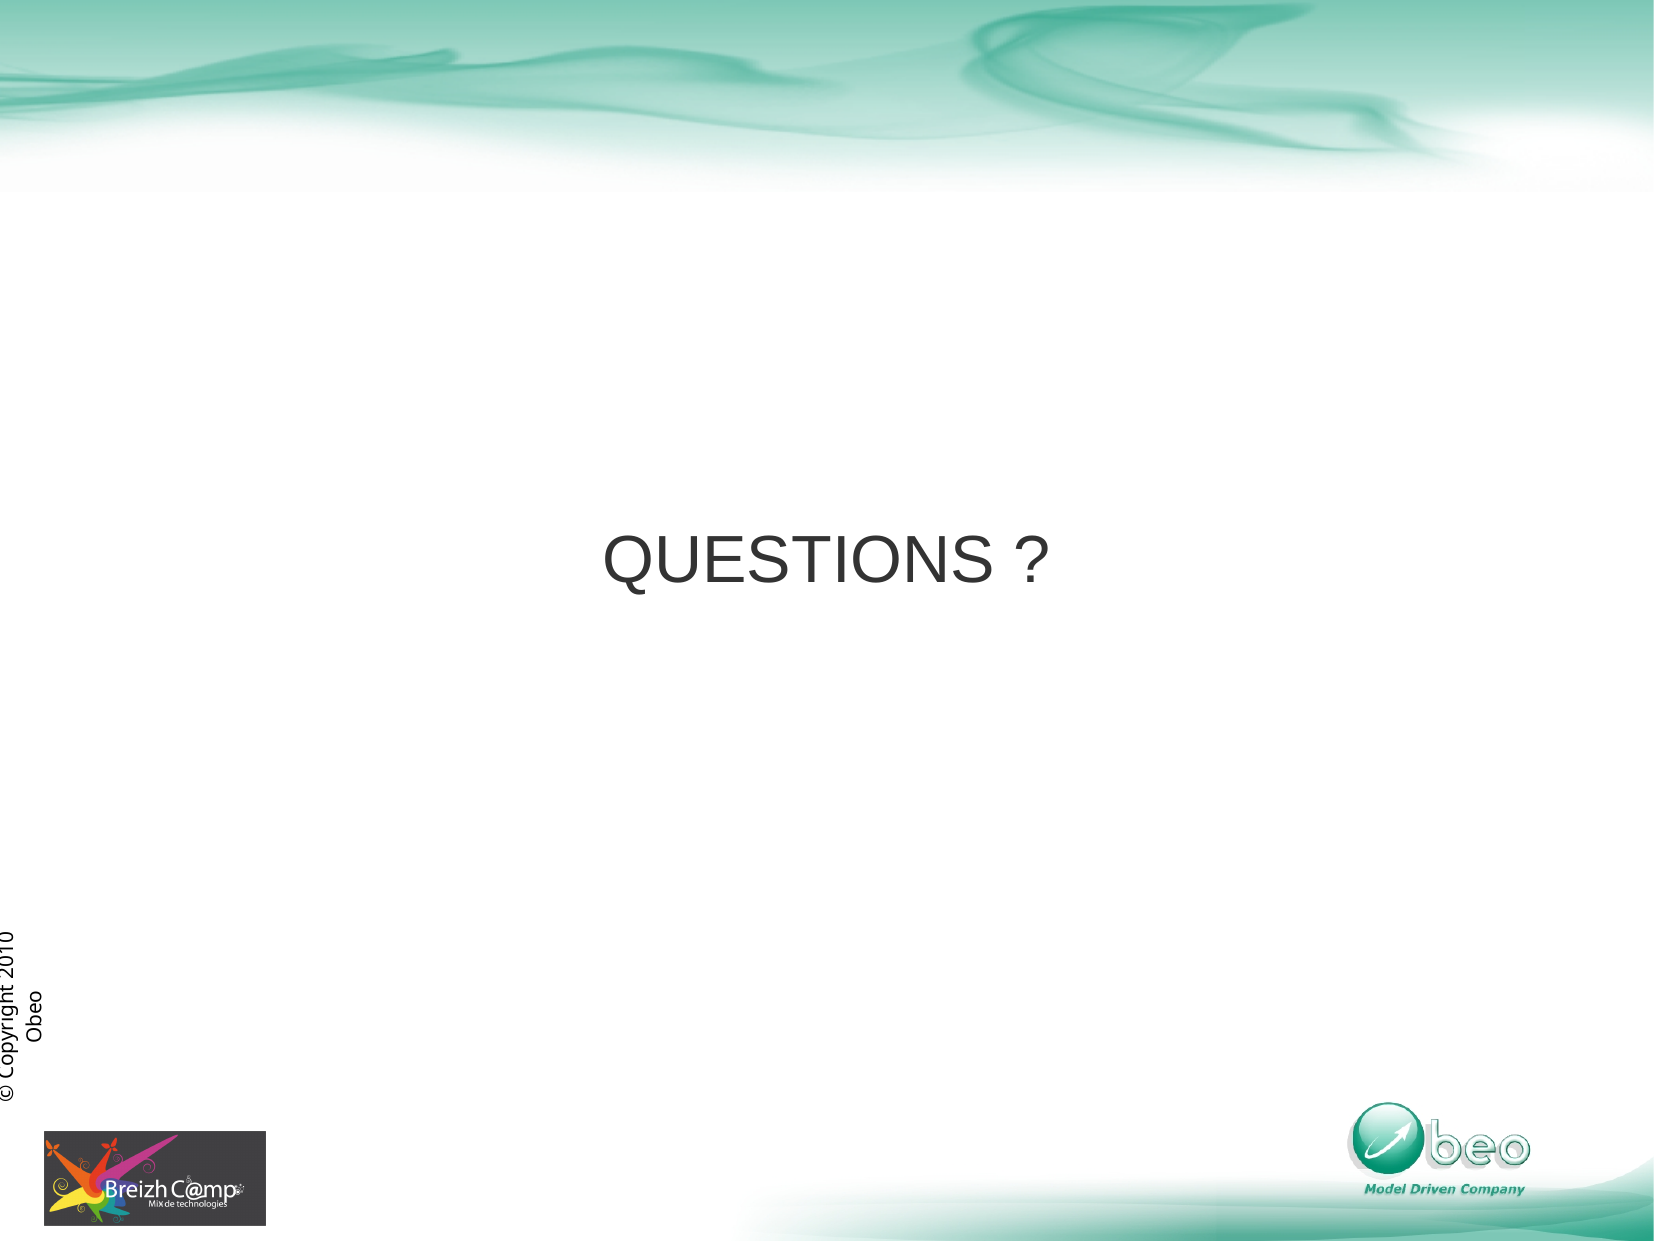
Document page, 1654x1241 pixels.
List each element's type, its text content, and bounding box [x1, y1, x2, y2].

picture [0, 1100, 1654, 1241]
picture [0, 0, 1654, 192]
subtitle QUESTIONS ? [82, 78, 1571, 1133]
